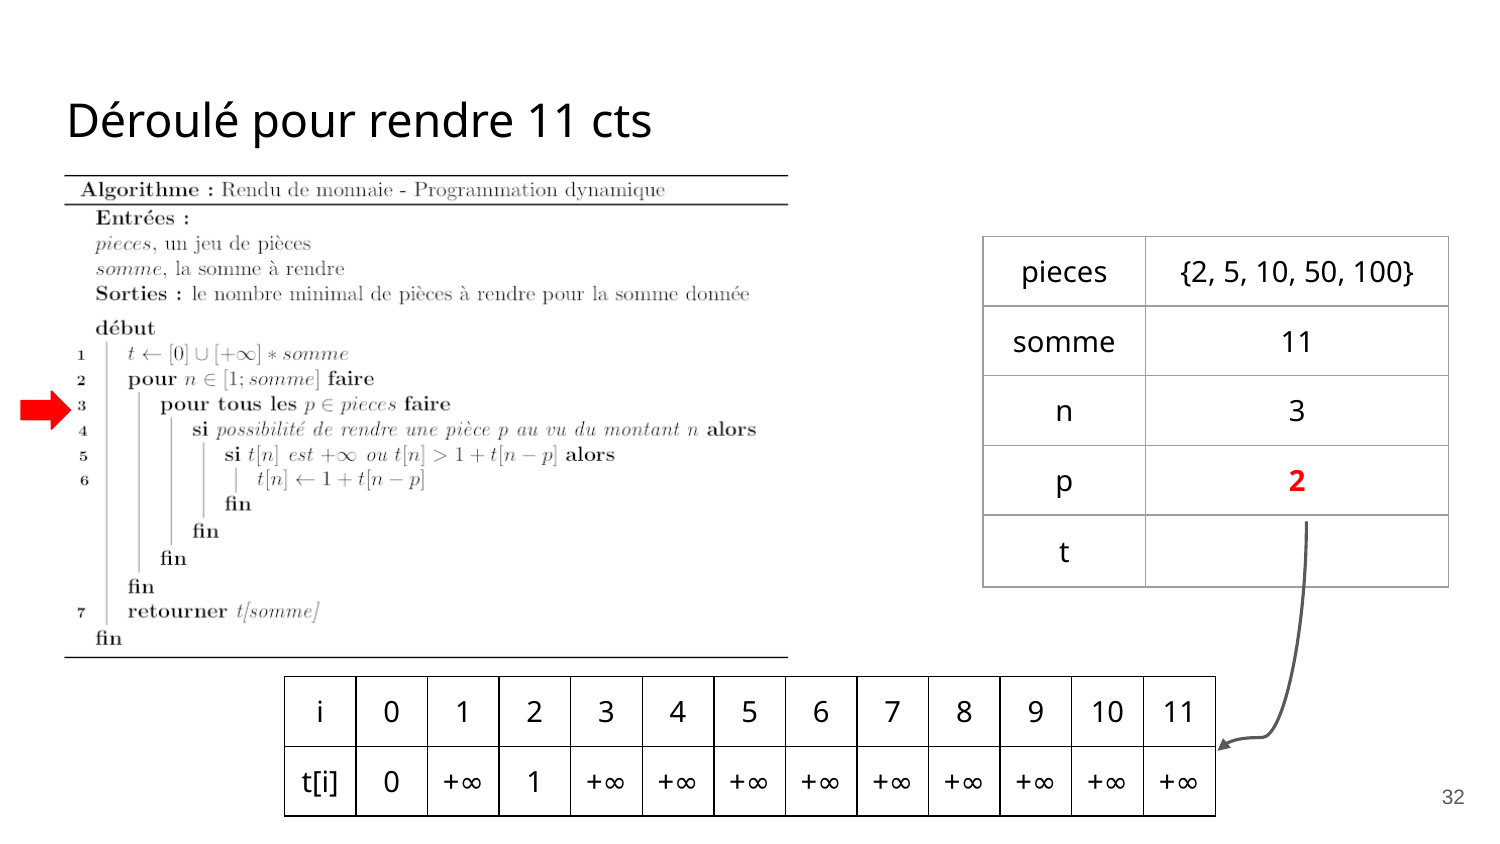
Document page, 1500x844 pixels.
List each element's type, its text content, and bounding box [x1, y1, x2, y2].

table_header {2, 5, 10, 50, 100} [1146, 237, 1448, 305]
table_header 10 [1072, 677, 1143, 746]
table_header 3 [571, 677, 642, 746]
table_cell +∞ [571, 747, 642, 815]
table_cell +∞ [428, 747, 498, 815]
table_header 11 [1144, 677, 1215, 746]
table_header 5 [715, 677, 785, 746]
table_cell +∞ [643, 747, 713, 815]
table_header 0 [357, 677, 427, 746]
picture [63, 173, 789, 660]
table_header 1 [428, 677, 498, 746]
table_cell 3 [1146, 376, 1448, 445]
table_cell +∞ [1001, 747, 1071, 815]
table_cell +∞ [1072, 747, 1143, 815]
table_cell 2 [1146, 446, 1448, 514]
text_box [21, 391, 71, 430]
table_cell n [984, 376, 1145, 445]
table_header i [285, 677, 355, 746]
title Déroulé pour rendre 11 cts [51, 72, 1449, 167]
table_cell 11 [1146, 307, 1448, 375]
table_cell +∞ [715, 747, 785, 815]
slide_number <numéro> [1389, 764, 1480, 830]
table_cell +∞ [858, 747, 928, 815]
table_cell 1 [500, 747, 570, 815]
table_cell [1146, 516, 1448, 586]
table_cell +∞ [929, 747, 999, 815]
table_cell t[i] [285, 747, 355, 815]
table_cell p [984, 446, 1145, 514]
table_cell somme [984, 307, 1145, 375]
table_header 2 [500, 677, 570, 746]
table_header 9 [1001, 677, 1071, 746]
table_header 4 [643, 677, 713, 746]
table_header pieces [984, 237, 1145, 305]
table_header 7 [858, 677, 928, 746]
table_cell +∞ [1144, 747, 1215, 815]
table_cell 0 [357, 747, 427, 815]
table_cell t [984, 516, 1145, 586]
table_header 8 [929, 677, 999, 746]
table_cell +∞ [786, 747, 856, 815]
table_header 6 [786, 677, 856, 746]
